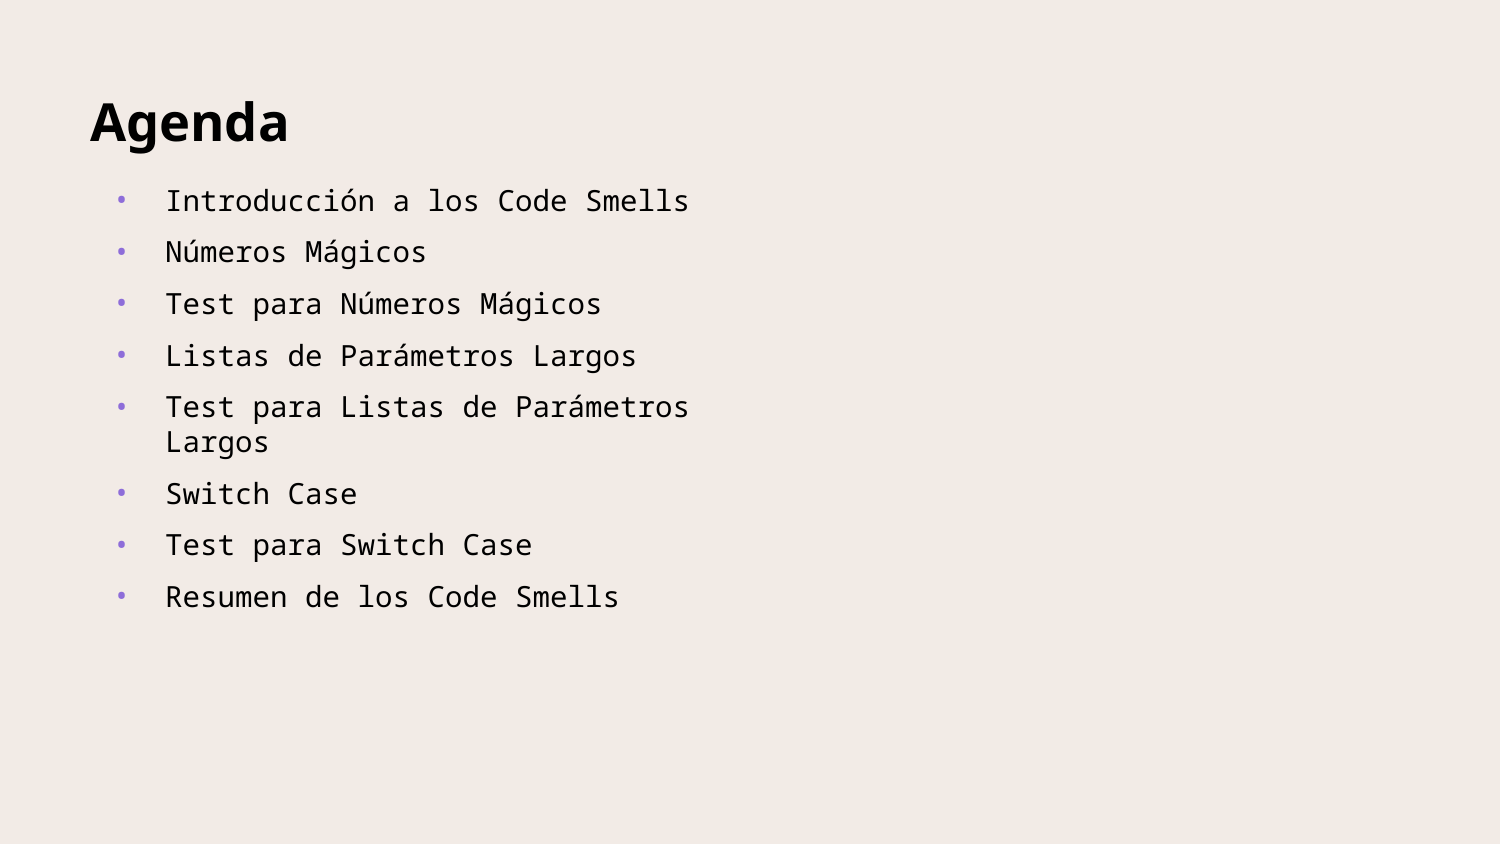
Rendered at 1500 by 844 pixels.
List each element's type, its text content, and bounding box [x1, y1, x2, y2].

list Introducción a los Code Smells Números Mágicos Test para Números Mágicos Listas de Parámetros Largos Test para Listas de Parámetros Largos Switch Case Test para Switch Case Resumen de los Code Smells [75, 167, 776, 750]
title Agenda [75, 72, 1425, 167]
